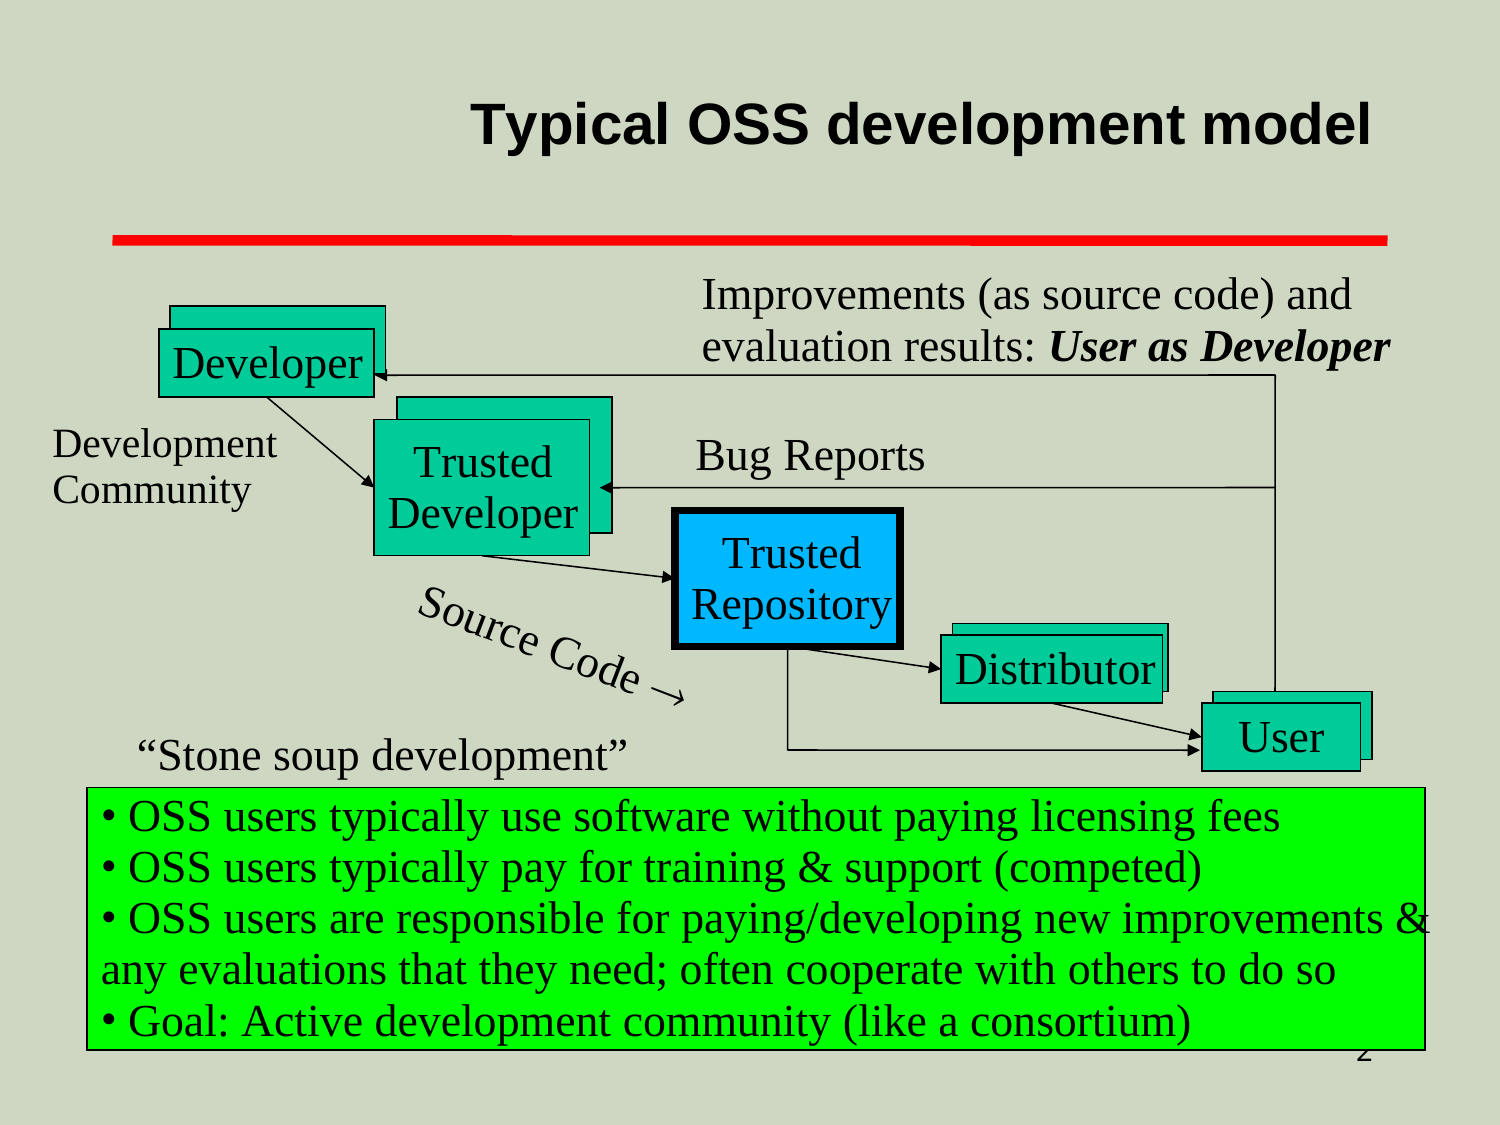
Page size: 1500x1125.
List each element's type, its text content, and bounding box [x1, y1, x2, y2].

text_box Bug Reports [681, 423, 940, 486]
text_box User [1201, 703, 1361, 772]
text_box Development Community [37, 412, 293, 521]
text_box Trusted Repository [674, 510, 901, 647]
text_box Distributor [941, 635, 1163, 704]
text_box Improvements (as source code) and evaluation results: User as Developer [687, 262, 1426, 379]
title Typical OSS development model [74, 85, 1388, 224]
text_box Source Code  [396, 562, 712, 735]
text_box “Stone soup development” [123, 723, 643, 788]
text_box [396, 396, 613, 481]
text_box Trusted Developer [374, 419, 590, 556]
text_box Developer [158, 328, 375, 397]
text_box OSS users typically use software without paying licensing fees OSS users typically pay for training & support (competed) OSS users are responsible for paying/developing new improvements & any evaluations that they need; often cooperate with others to do so Goal: Active development community (like a consortium) [87, 787, 1425, 1050]
text_box [590, 494, 613, 534]
